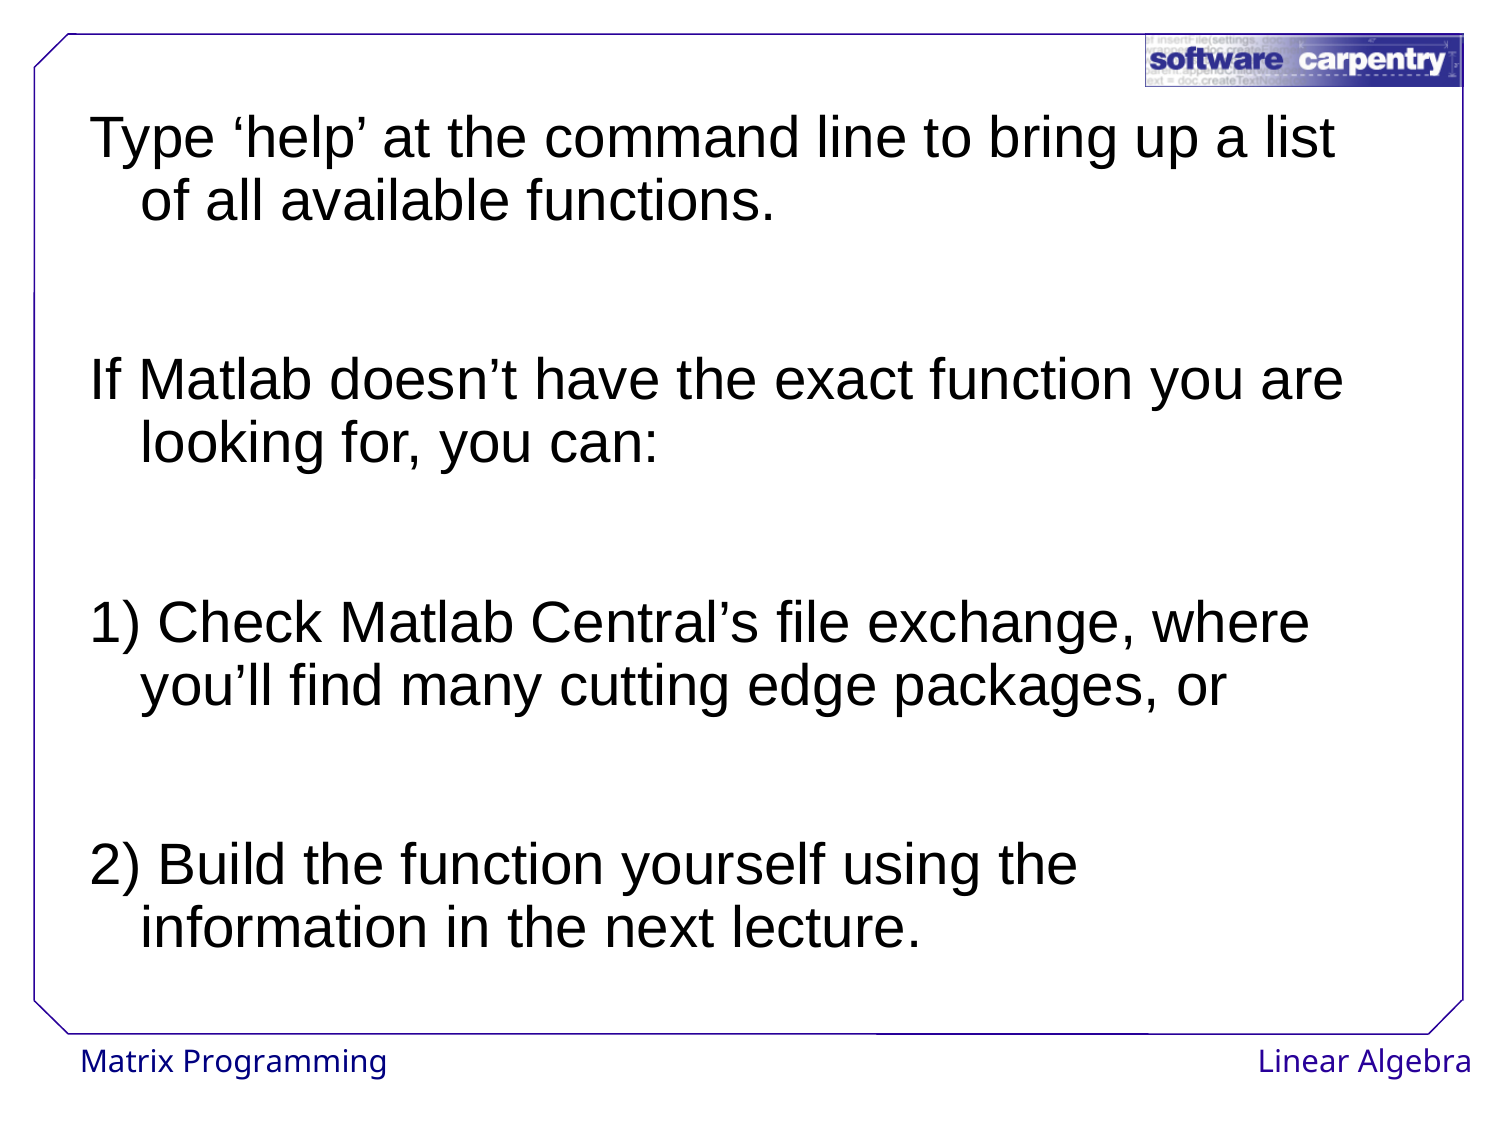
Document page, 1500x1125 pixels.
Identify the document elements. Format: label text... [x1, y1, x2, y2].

list Type ‘help’ at the command line to bring up a list of all available functions. If Matlab doesn’t have the exact function you are looking for, you can: 1) Check Matlab Central’s file exchange, where you’ll find many cutting edge packages, or 2) Build the function yourself using the information in the next lecture. [75, 99, 1363, 1059]
picture [1145, 33, 1464, 87]
